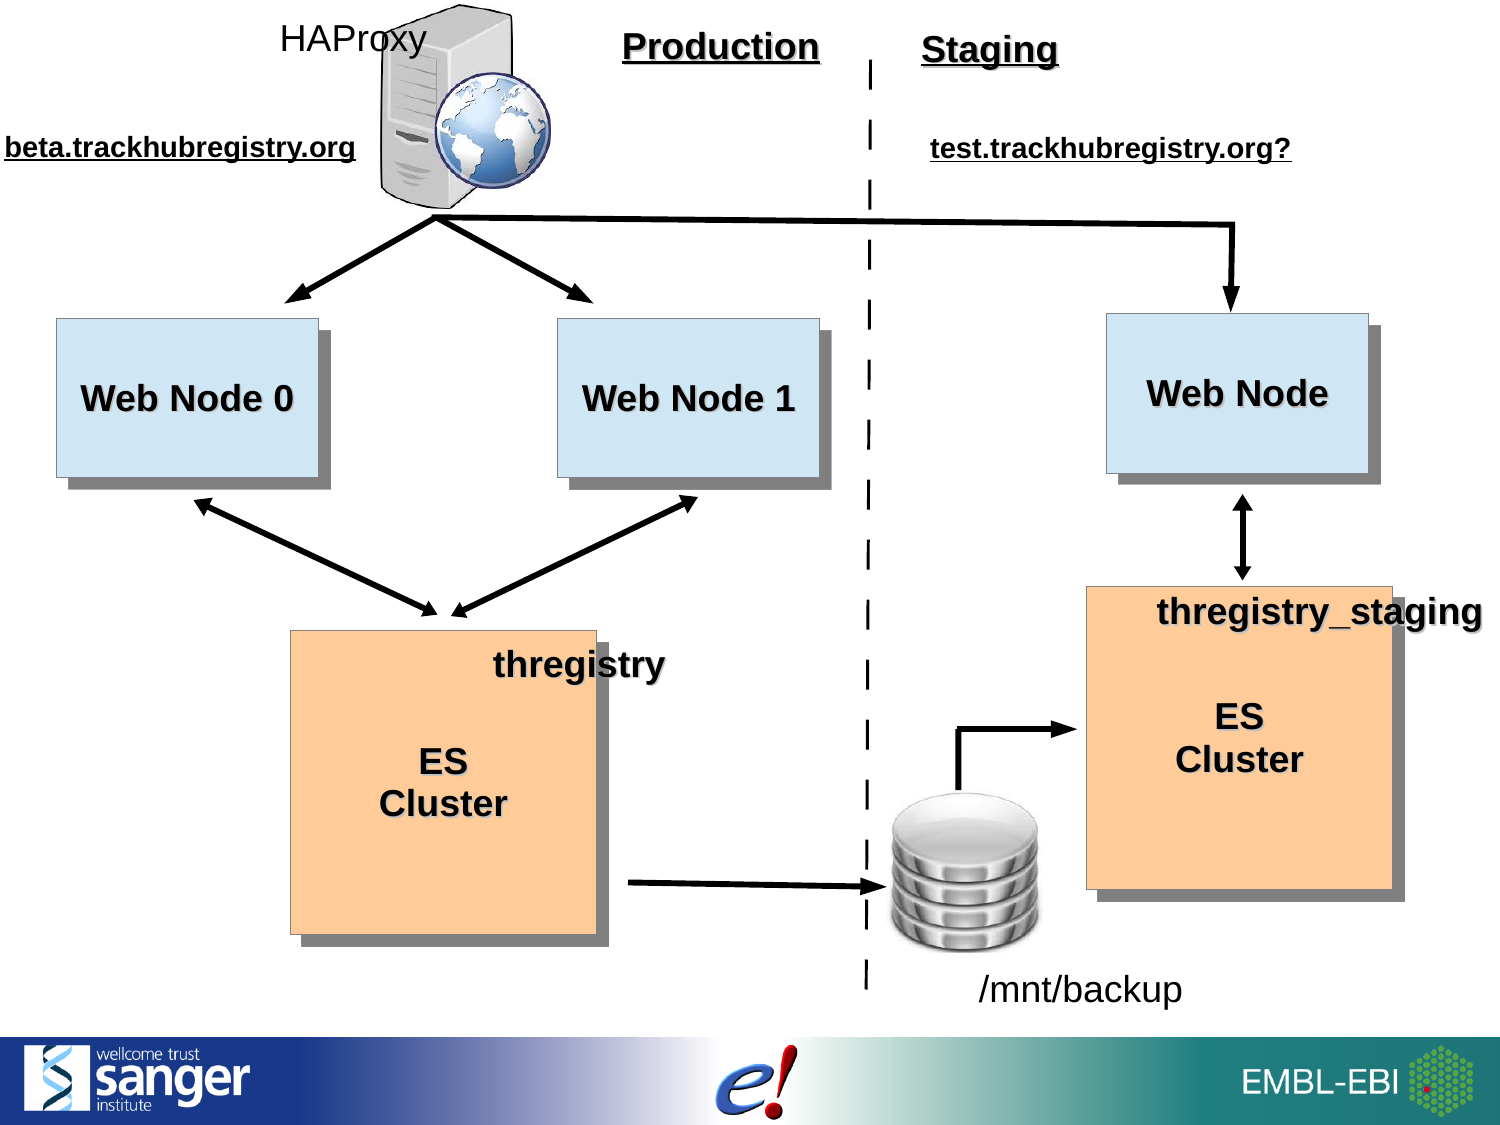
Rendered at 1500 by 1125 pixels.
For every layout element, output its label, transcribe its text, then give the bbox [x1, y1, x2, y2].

text_box test.trackhubregistry.org? [915, 125, 1307, 173]
text_box Web Node 1 [557, 318, 820, 478]
text_box HAProxy [264, 10, 443, 68]
picture [380, 4, 551, 209]
text_box ES Cluster [1086, 586, 1393, 890]
text_box /mnt/backup [964, 960, 1198, 1018]
text_box thregistry_staging [1141, 583, 1499, 641]
text_box beta.trackhubregistry.org [0, 123, 372, 172]
text_box ES Cluster [290, 630, 597, 935]
text_box thregistry [478, 635, 681, 693]
text_box Production [607, 17, 836, 75]
text_box Web Node [1106, 313, 1369, 474]
text_box Web Node 0 [56, 318, 319, 478]
picture [882, 788, 1047, 953]
picture [0, 1037, 1500, 1125]
text_box Staging [906, 20, 1074, 78]
